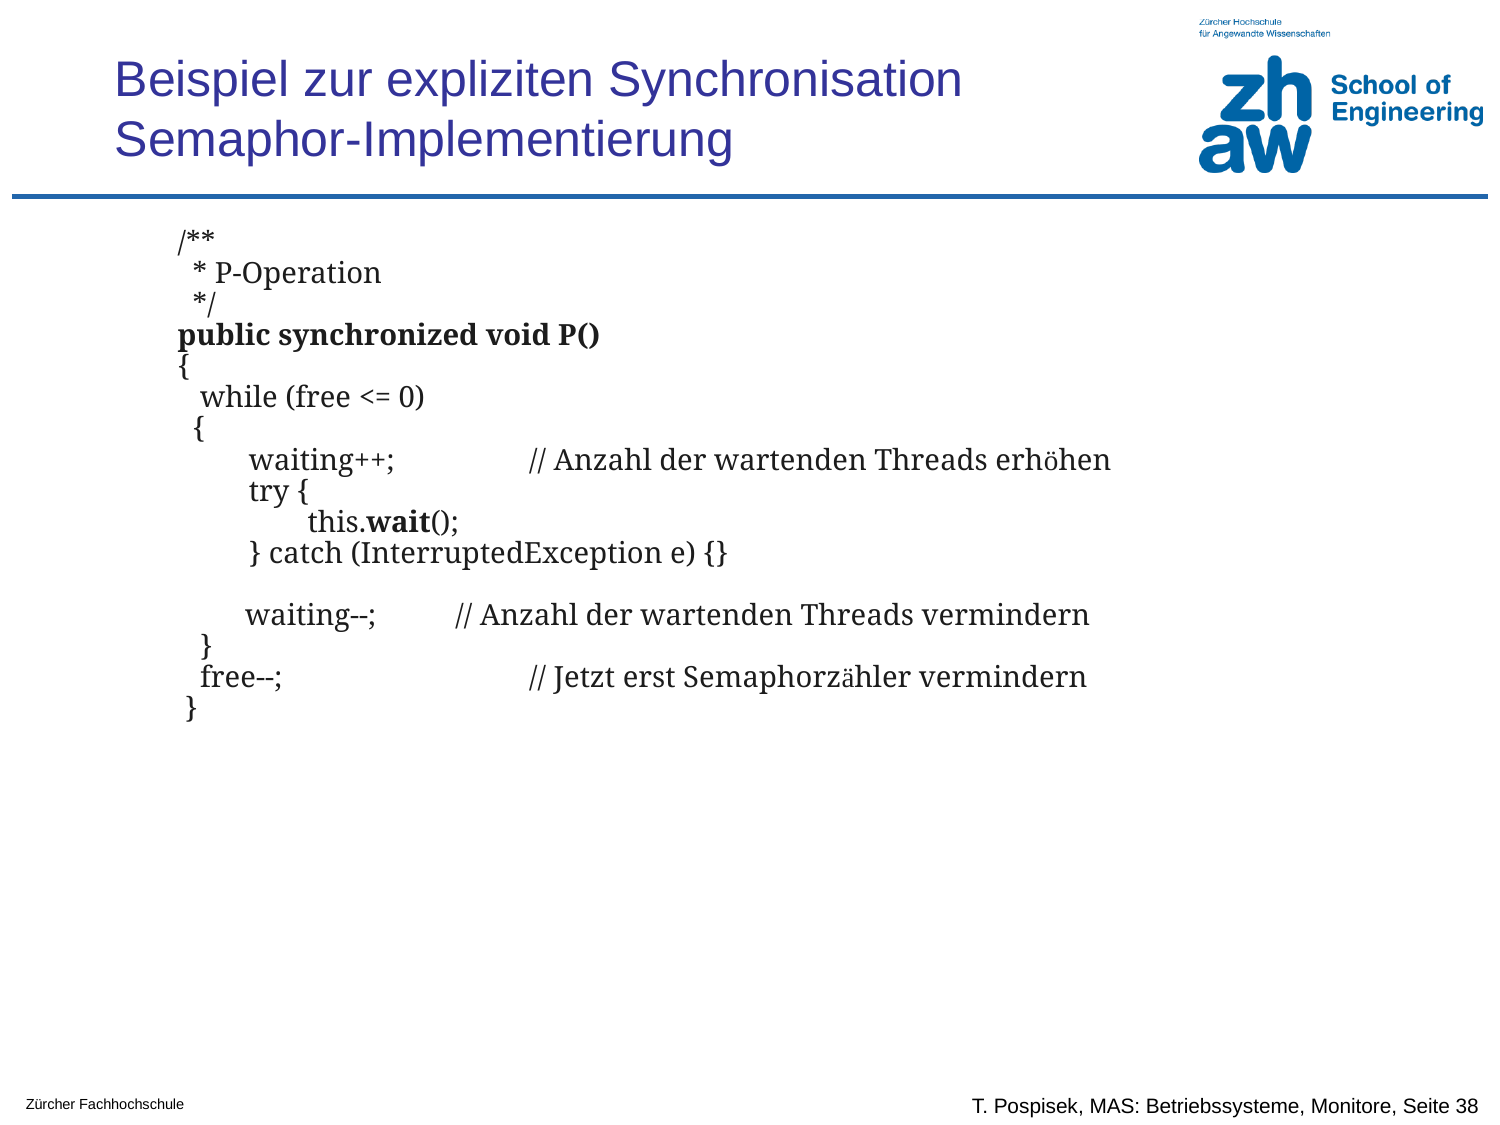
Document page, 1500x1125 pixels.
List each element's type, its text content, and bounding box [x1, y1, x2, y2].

title Beispiel zur expliziten Synchronisation Semaphor-Implementierung [99, 50, 1379, 163]
text_box /** * P-Operation */ public synchronized void P() { while (free <= 0) { waiting++; // Anzahl der wartenden Threads erhöhen try { this.wait(); } catch (InterruptedException e) {} waiting--; // Anzahl der wartenden Threads vermindern } free--; // Jetzt erst Semaphorzähler vermindern } [162, 224, 1363, 938]
picture [1199, 19, 1483, 173]
